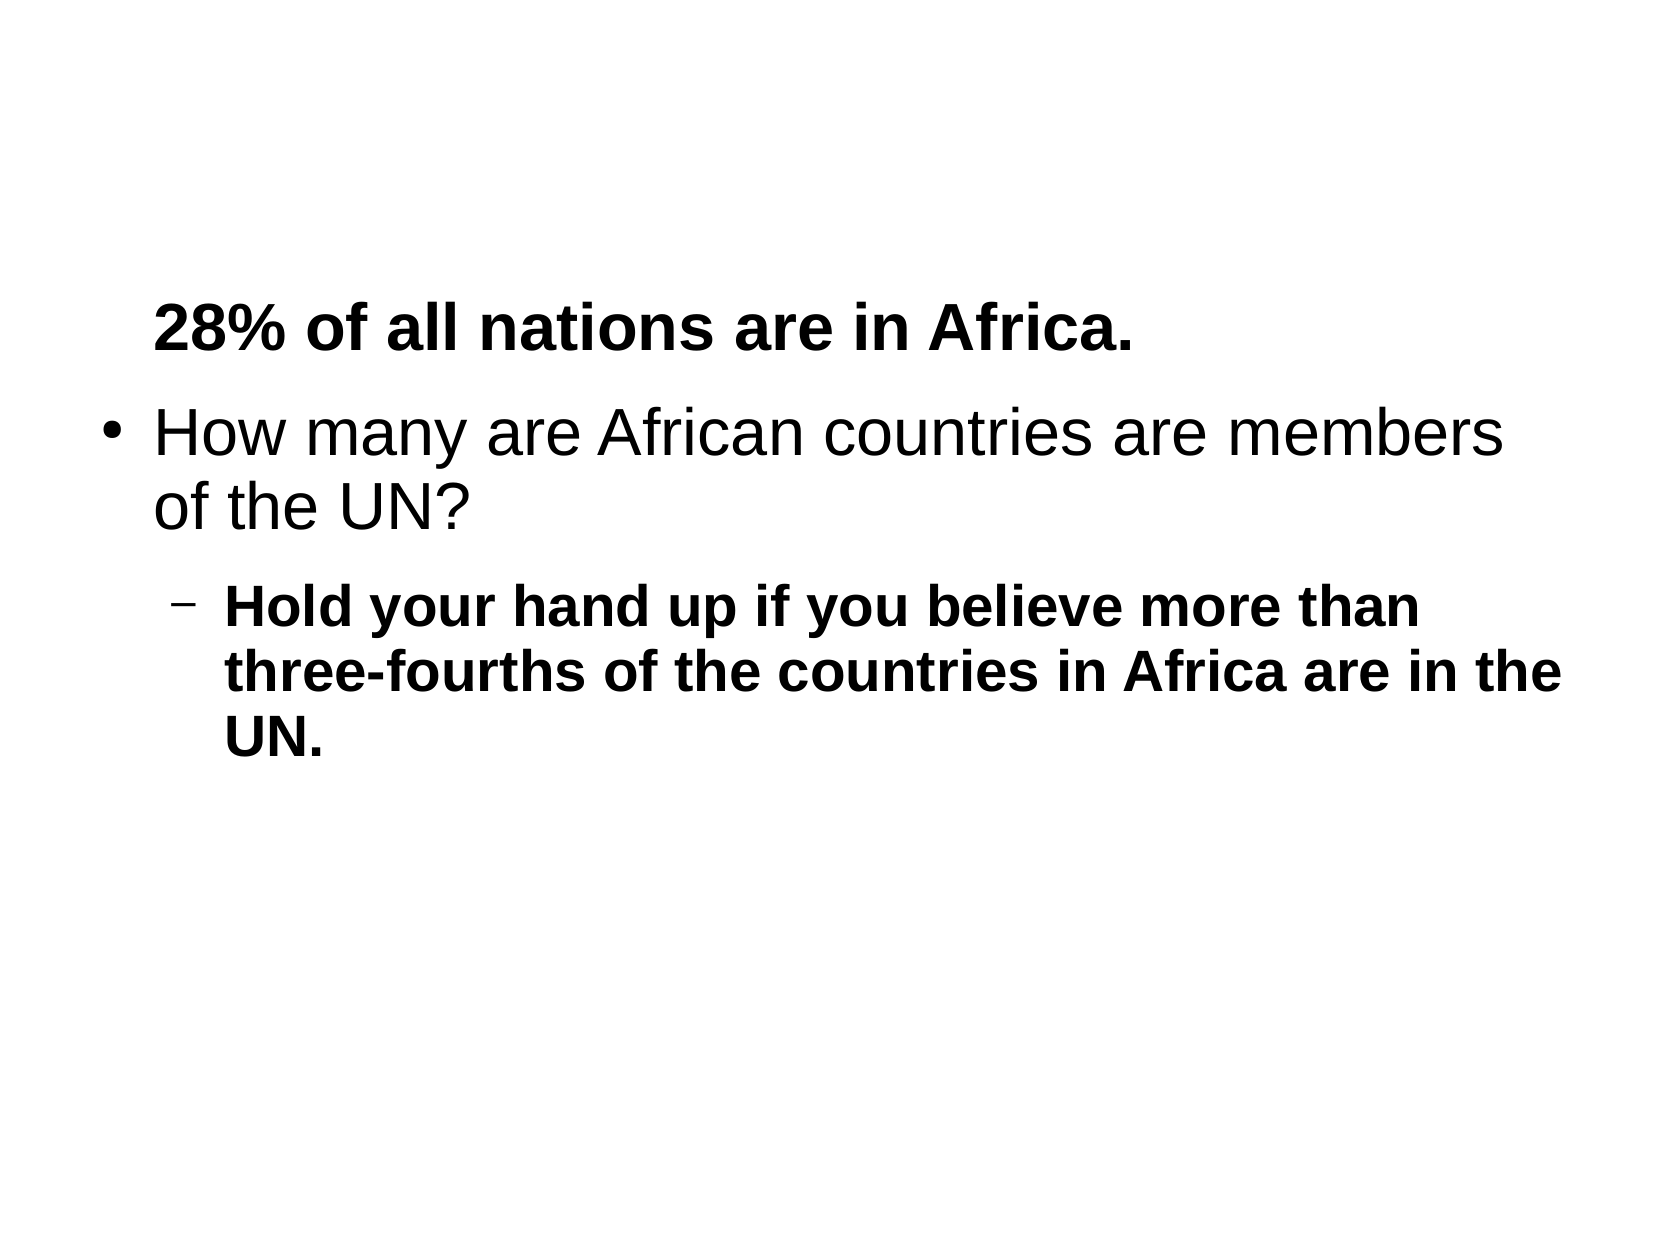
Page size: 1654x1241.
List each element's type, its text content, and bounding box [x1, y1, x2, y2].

list 28% of all nations are in Africa. How many are African countries are members of the UN? Hold your hand up if you believe more than three-fourths of the countries in Africa are in the UN. [82, 290, 1571, 1010]
